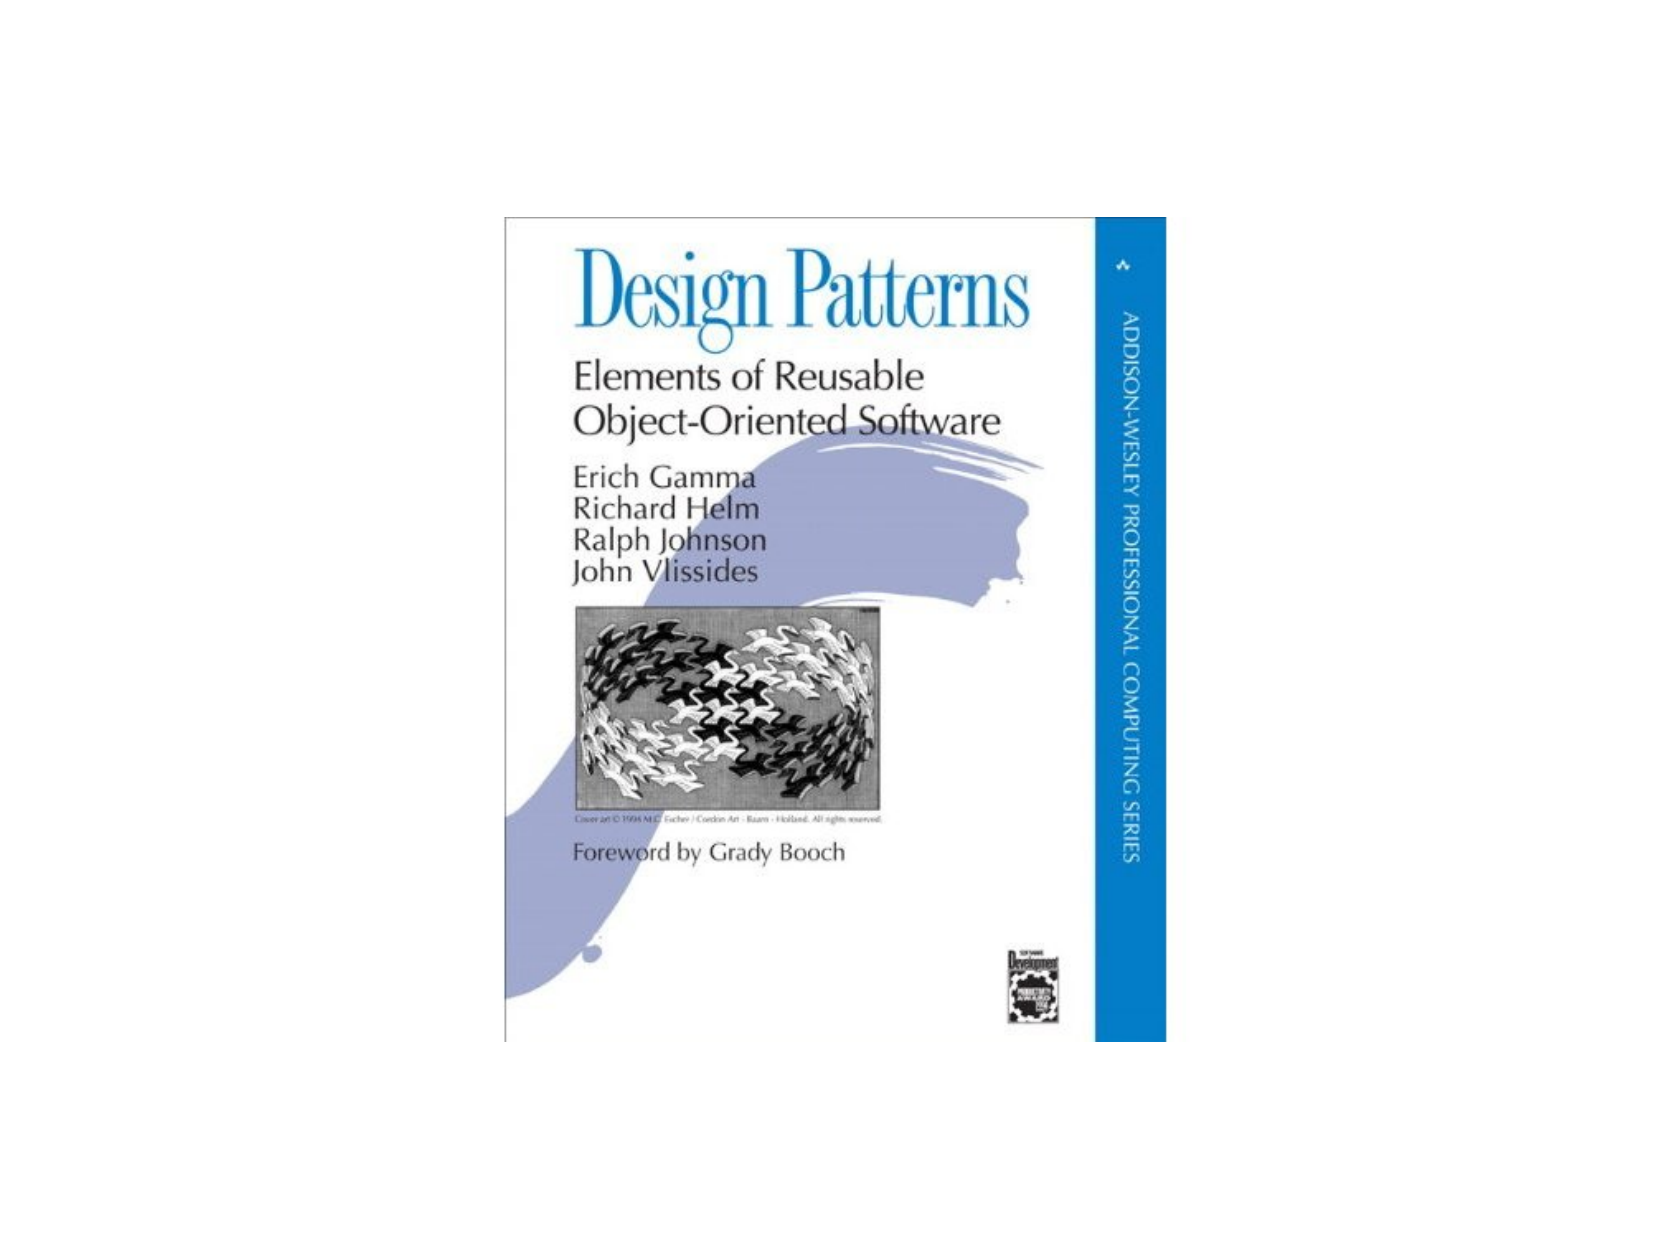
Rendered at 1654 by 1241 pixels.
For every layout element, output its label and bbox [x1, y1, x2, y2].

picture [424, 217, 1249, 1042]
